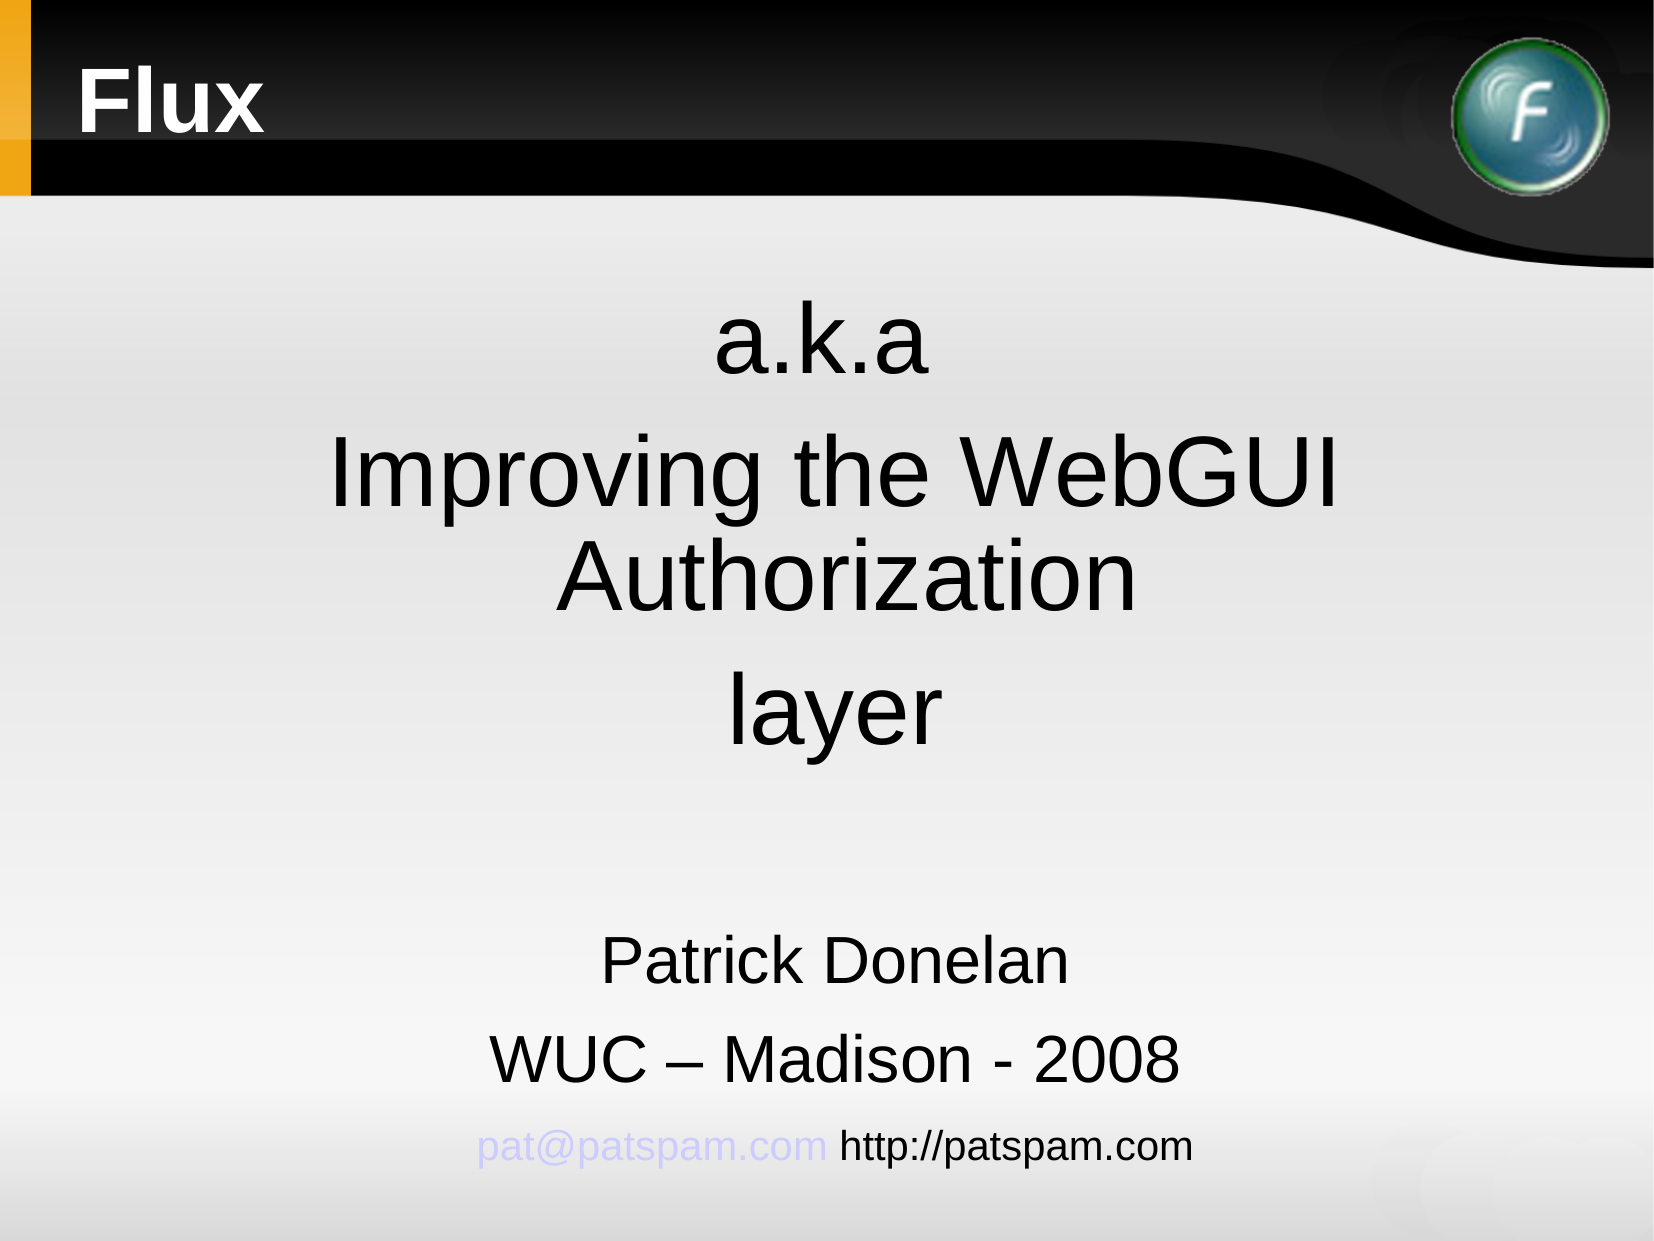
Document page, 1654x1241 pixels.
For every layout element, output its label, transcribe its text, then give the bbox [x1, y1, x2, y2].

title Flux [76, 0, 1565, 208]
list a.k.a Improving the WebGUI Authorization layer Patrick Donelan WUC – Madison - 2008 pat@patspam.com http://patspam.com [82, 290, 1571, 1178]
picture [0, 0, 1654, 1241]
